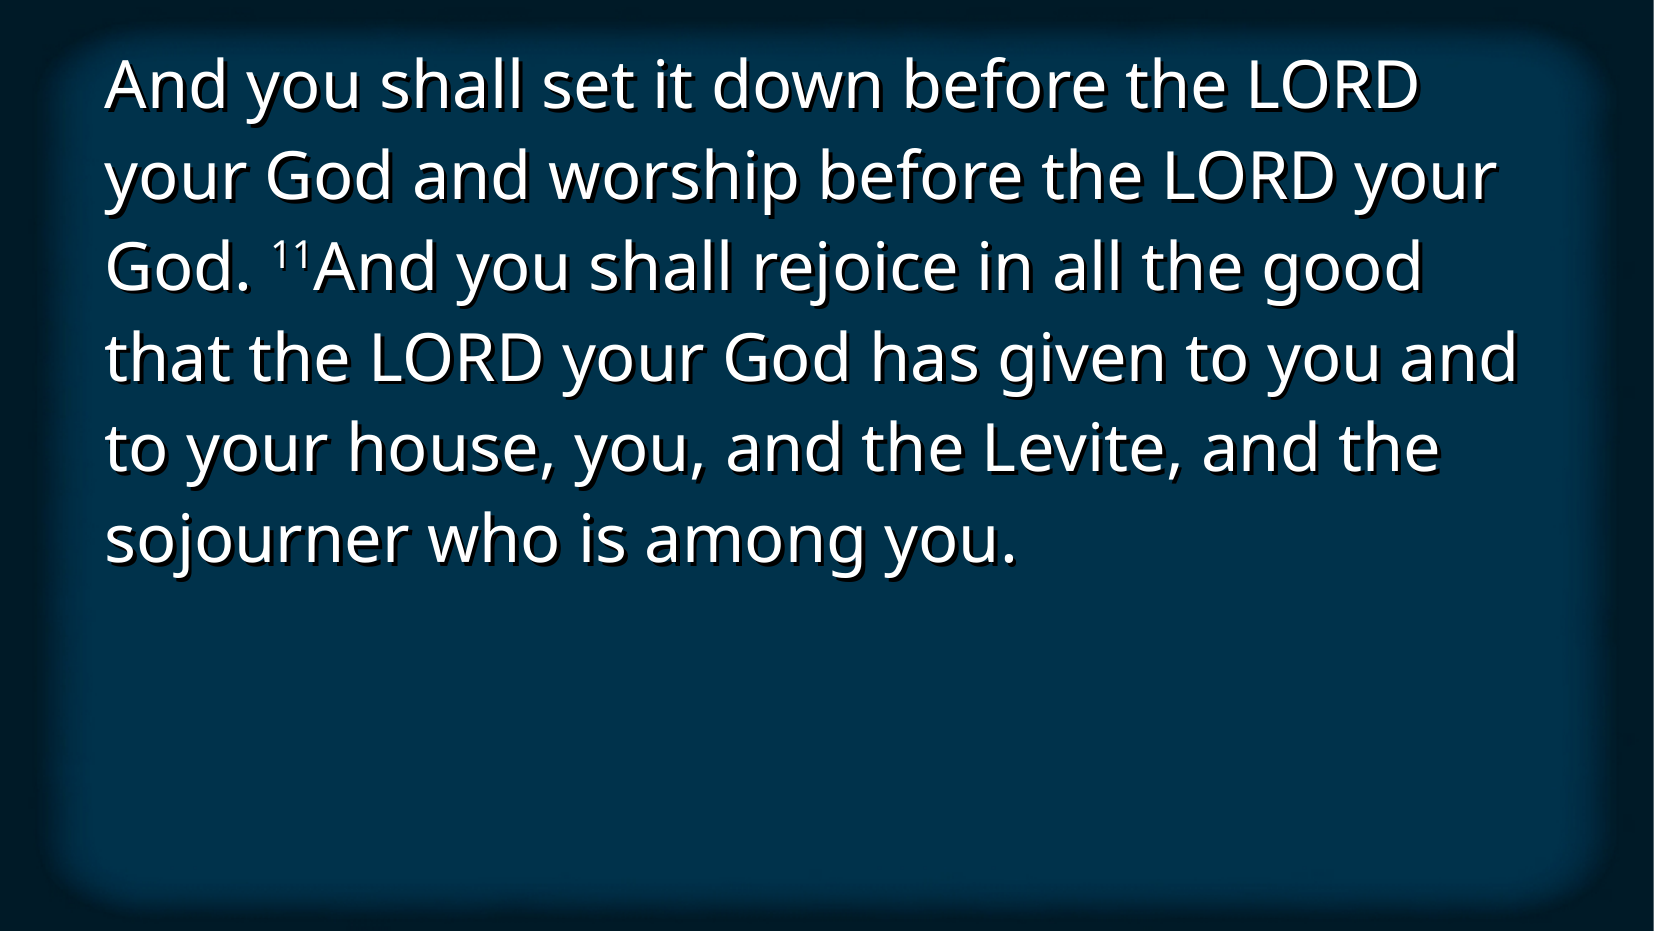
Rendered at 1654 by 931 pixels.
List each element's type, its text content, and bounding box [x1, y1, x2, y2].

text_box And you shall set it down before the LORD your God and worship before the LORD your God. 11And you shall rejoice in all the good that the LORD your God has given to you and to your house, you, and the Levite, and the sojourner who is among you. [90, 30, 1576, 616]
picture [0, 0, 1654, 931]
